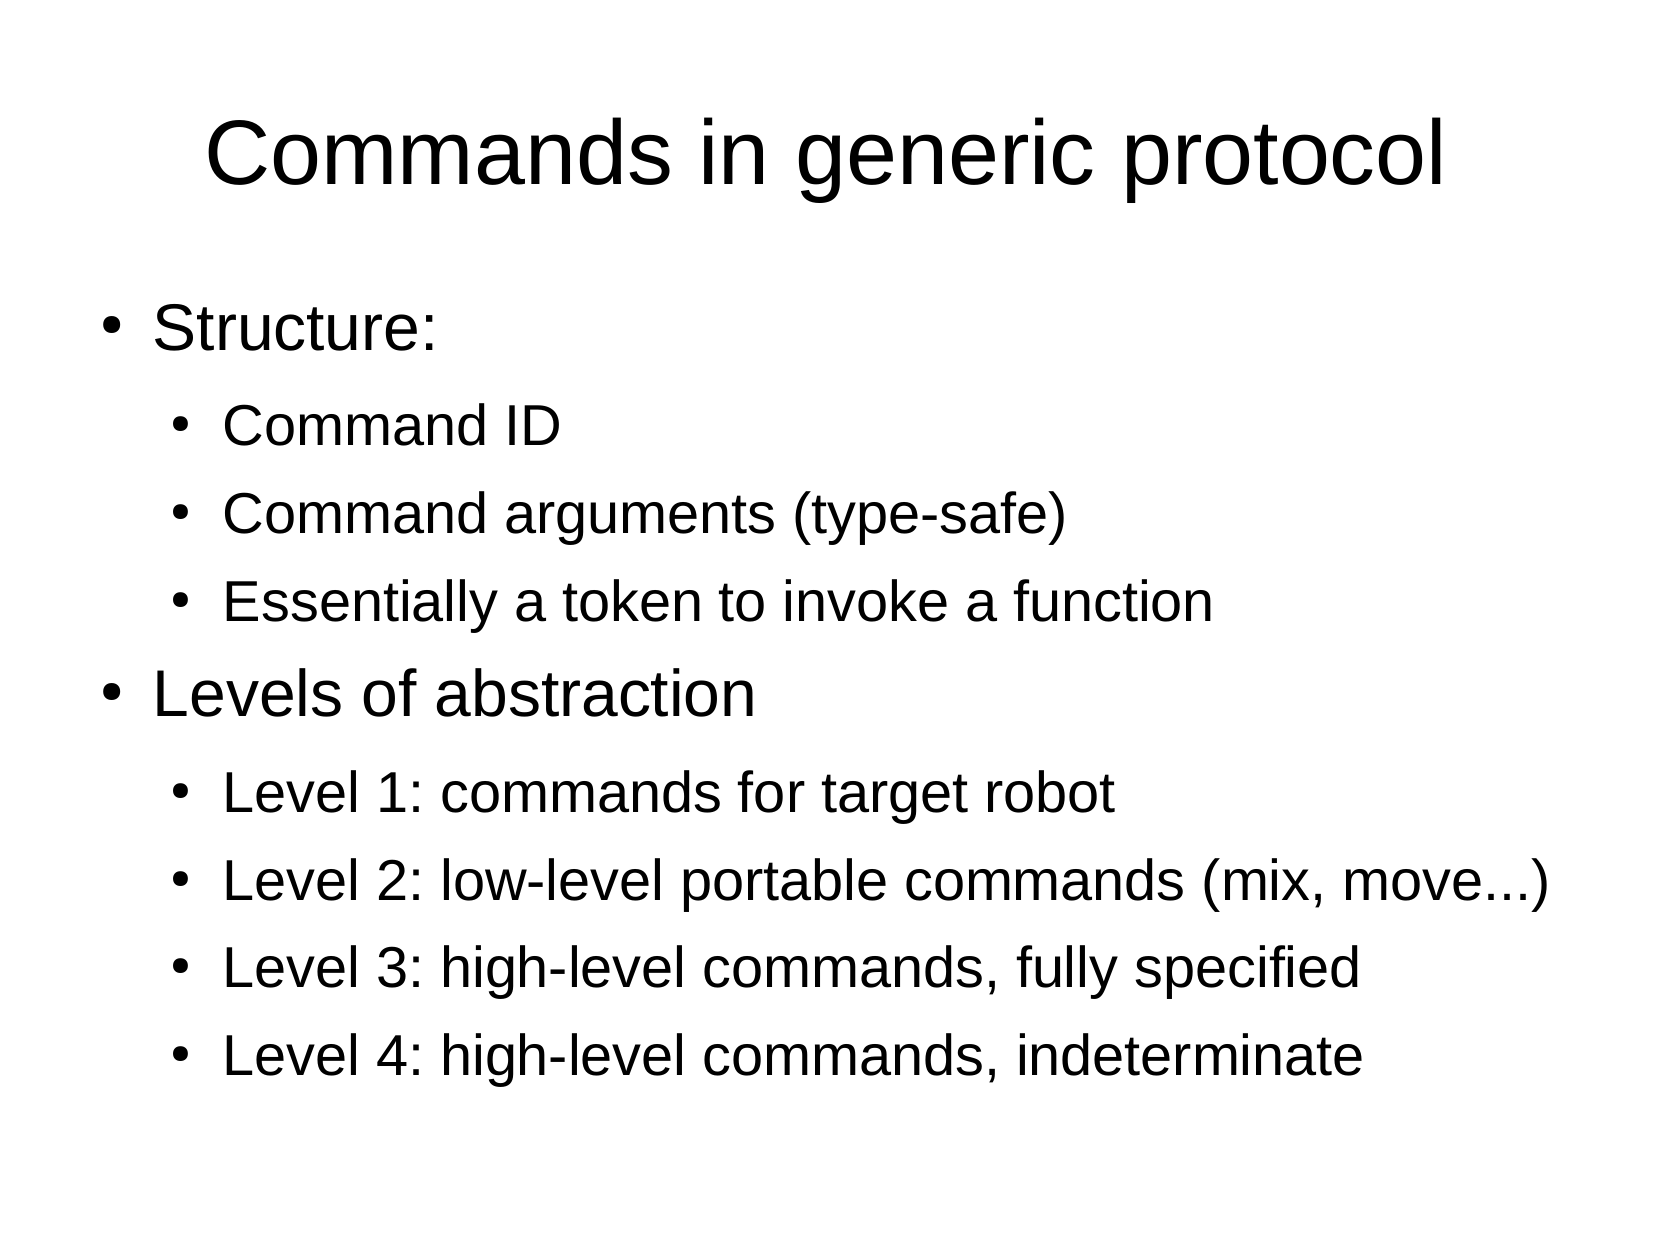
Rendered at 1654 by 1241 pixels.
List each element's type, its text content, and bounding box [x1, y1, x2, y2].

list Structure: Command ID Command arguments (type-safe) Essentially a token to invoke a function Levels of abstraction Level 1: commands for target robot Level 2: low-level portable commands (mix, move...) Level 3: high-level commands, fully specified Level 4: high-level commands, indeterminate [82, 290, 1571, 1109]
title Commands in generic protocol [82, 56, 1571, 250]
